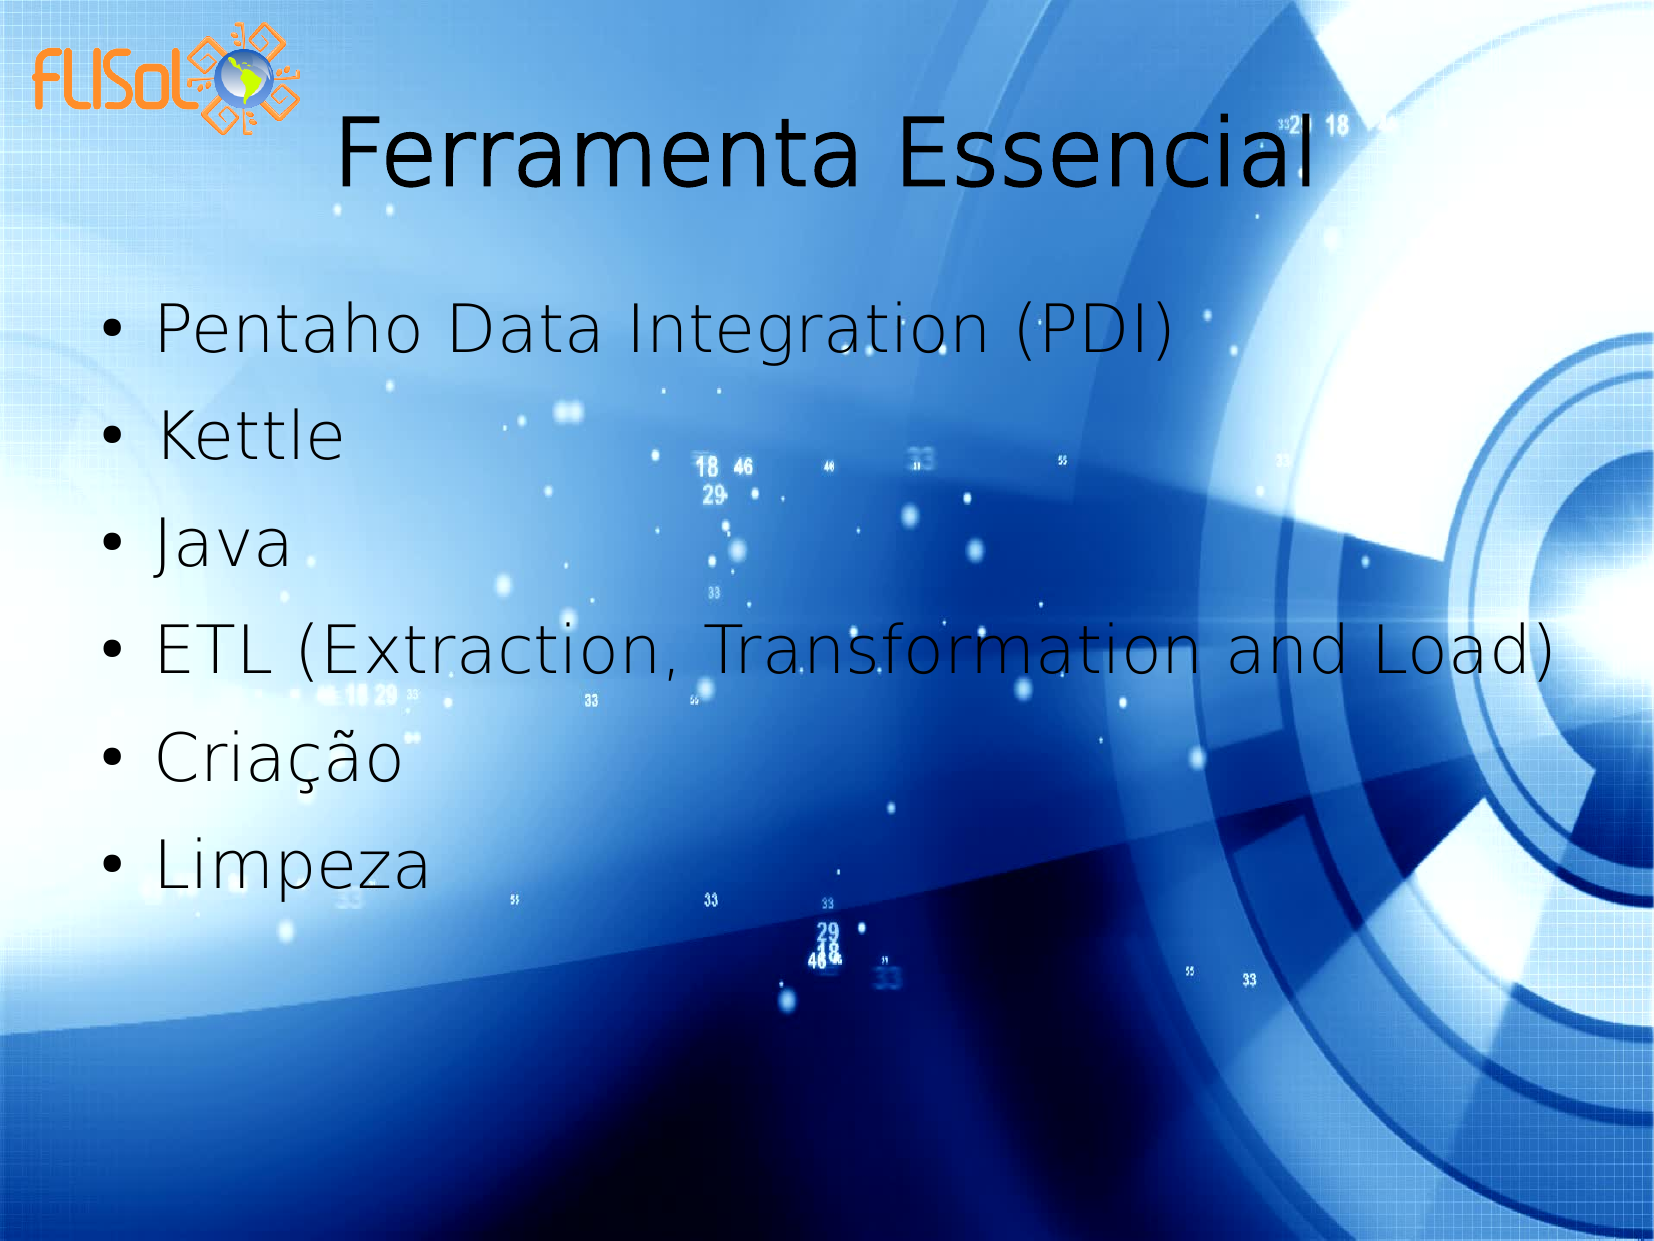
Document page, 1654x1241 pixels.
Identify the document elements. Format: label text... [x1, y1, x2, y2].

picture [0, 0, 1654, 1241]
list Pentaho Data Integration (PDI) Kettle Java ETL (Extraction, Transformation and Load) Criação Limpeza [82, 290, 1571, 1010]
title Ferramenta Essencial [82, 49, 1571, 257]
